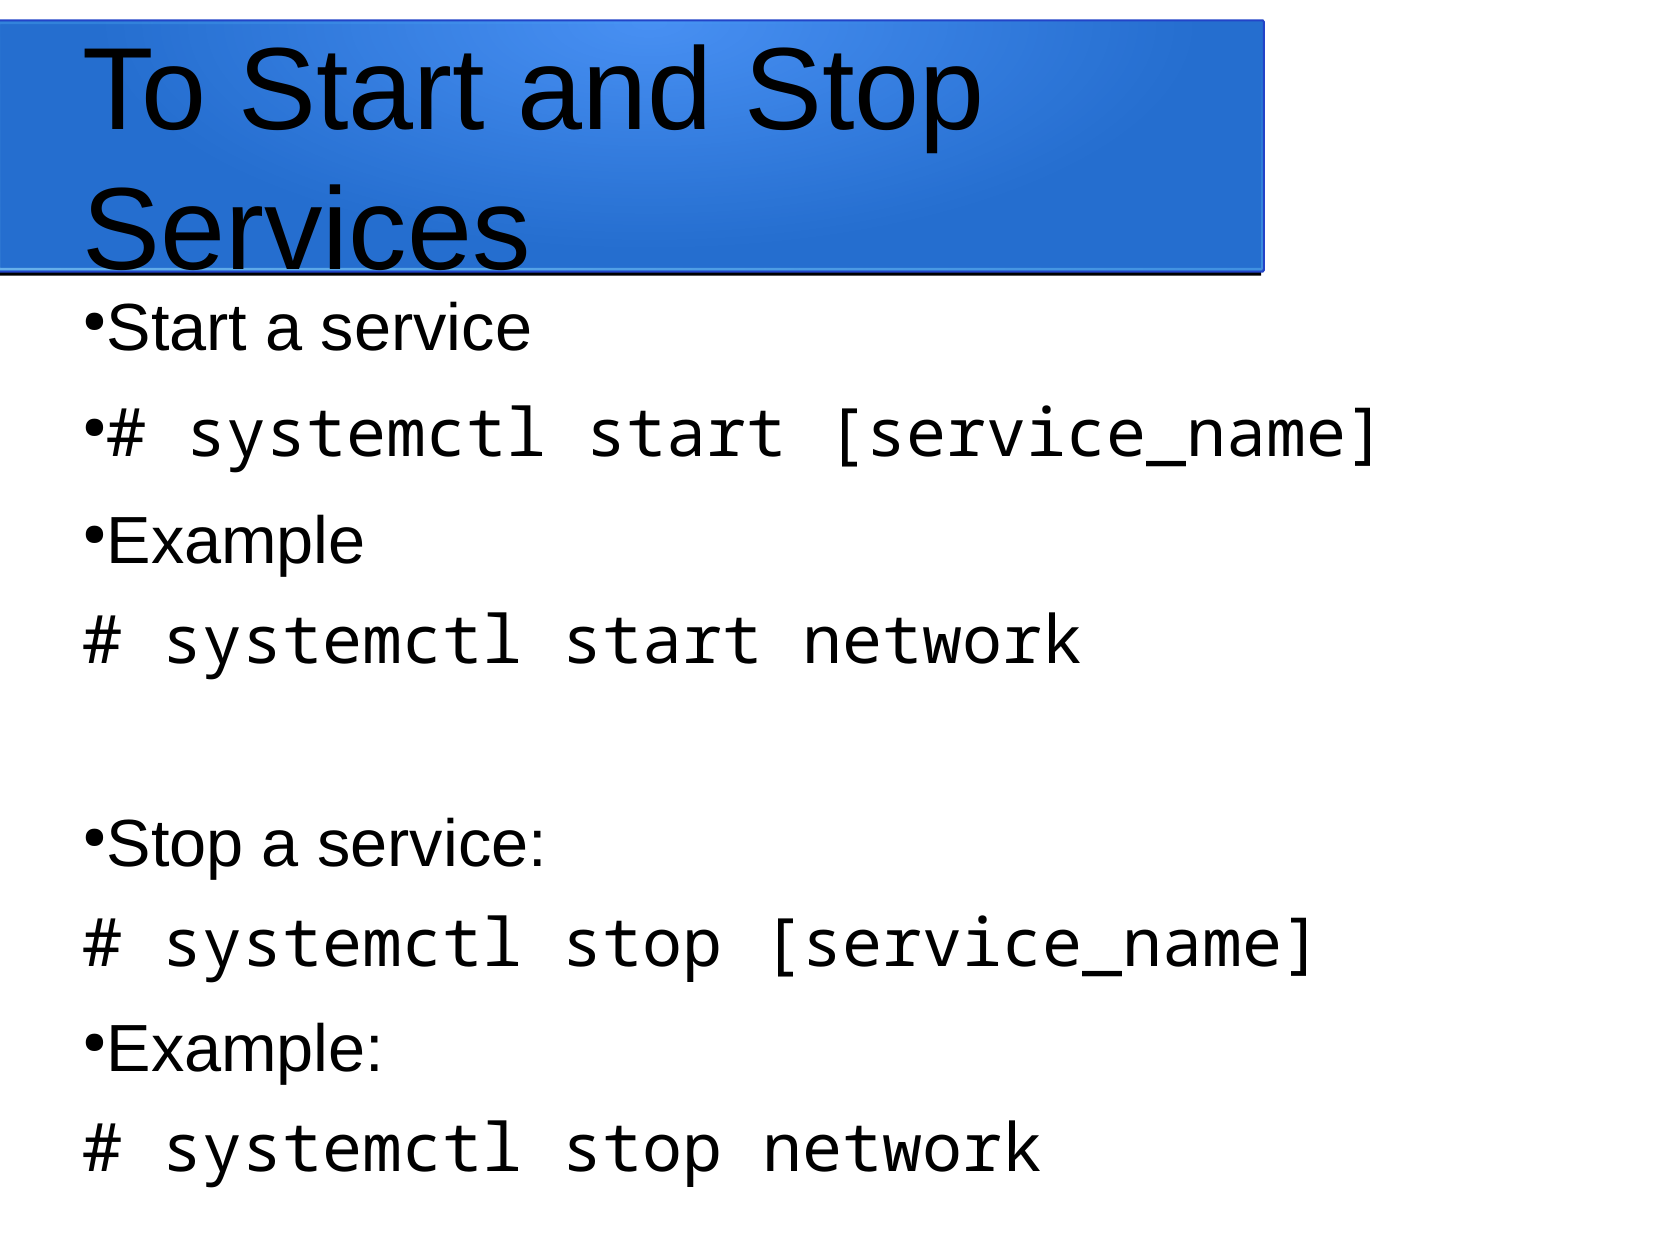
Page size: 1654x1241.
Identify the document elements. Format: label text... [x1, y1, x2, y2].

list Start a service # systemctl start [service_name] Example # systemctl start network Stop a service: # systemctl stop [service_name] Example: # systemctl stop network [82, 299, 1571, 1218]
title To Start and Stop Services [82, 12, 1571, 294]
